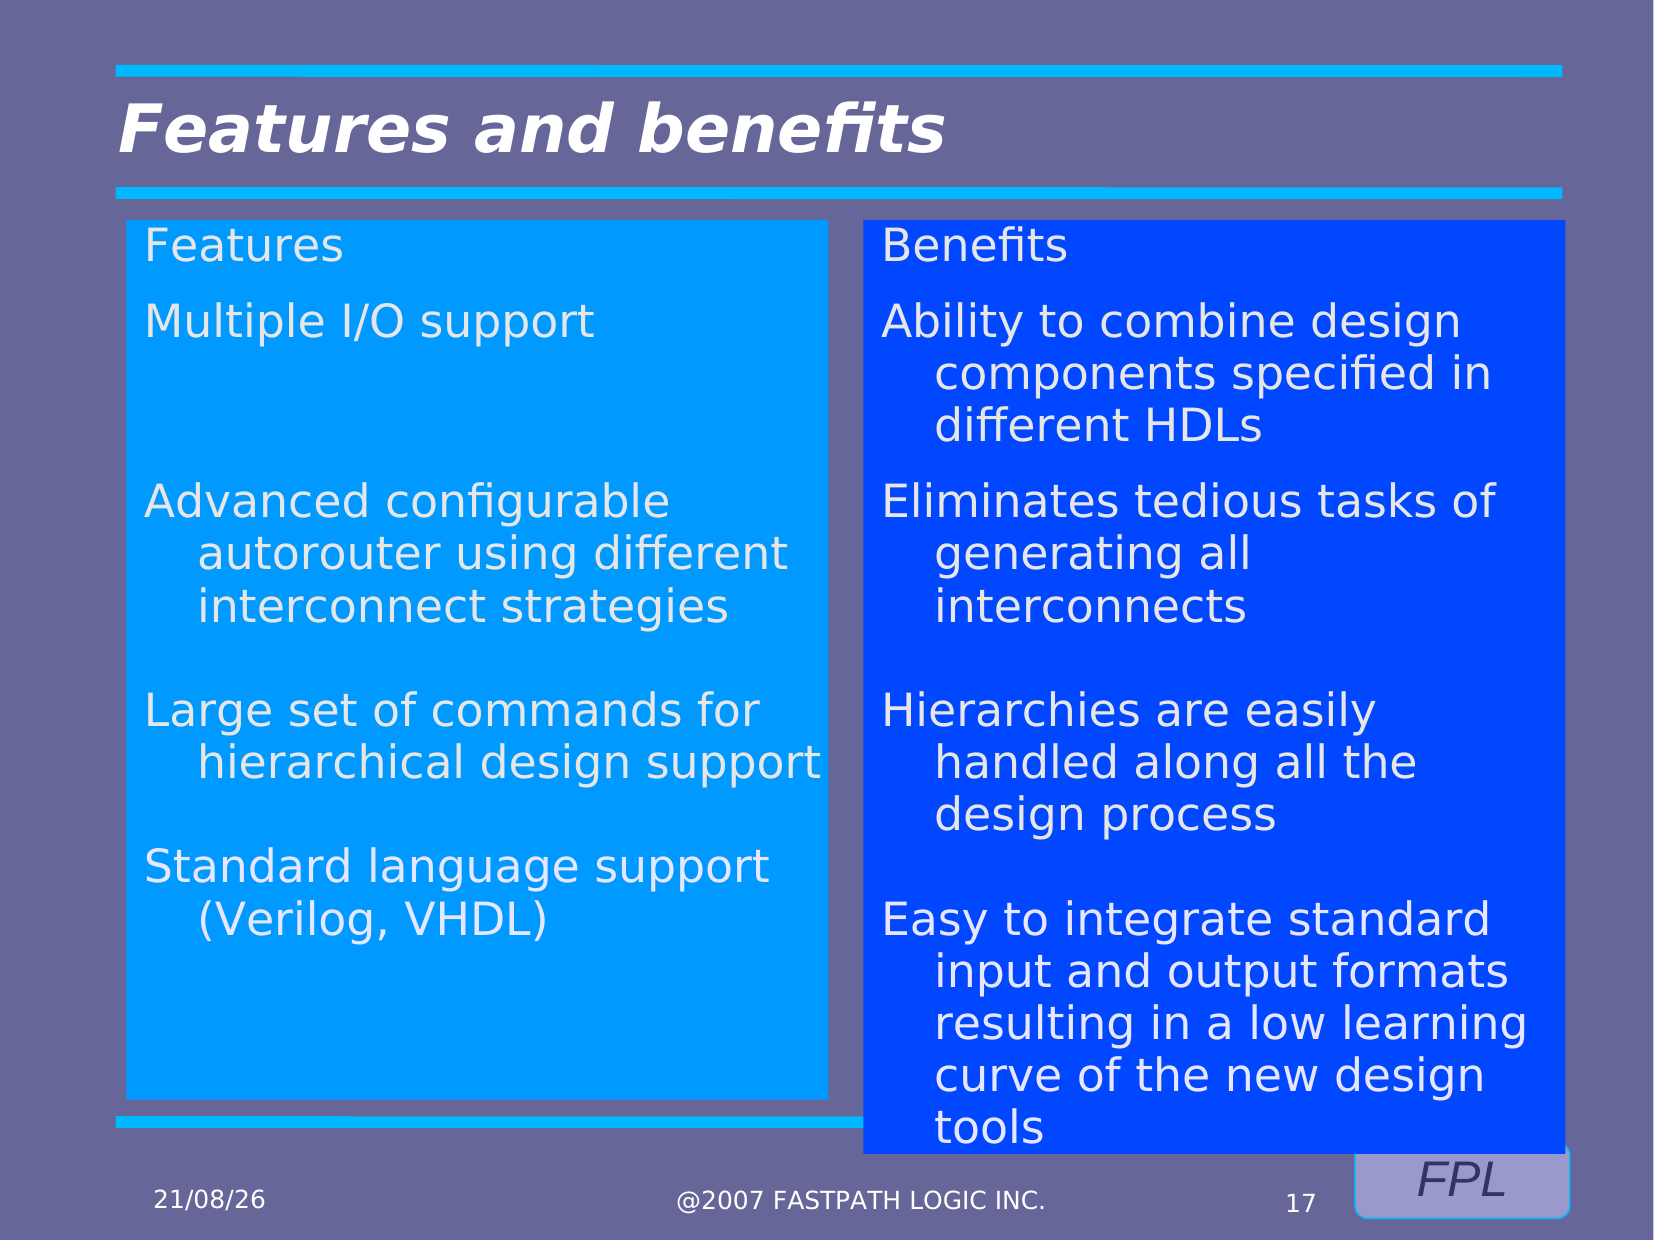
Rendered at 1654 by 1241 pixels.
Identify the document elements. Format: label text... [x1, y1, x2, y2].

list Features Multiple I/O support Advanced configurable autorouter using different interconnect strategies Large set of commands for hierarchical design support Standard language support (Verilog, VHDL)‏ [126, 219, 829, 1100]
title Features and benefits [118, 41, 1531, 219]
list Benefits Ability to combine design components specified in different HDLs Eliminates tedious tasks of generating all interconnects Hierarchies are easily handled along all the design process Easy to integrate standard input and output formats resulting in a low learning curve of the new design tools [863, 219, 1566, 1103]
